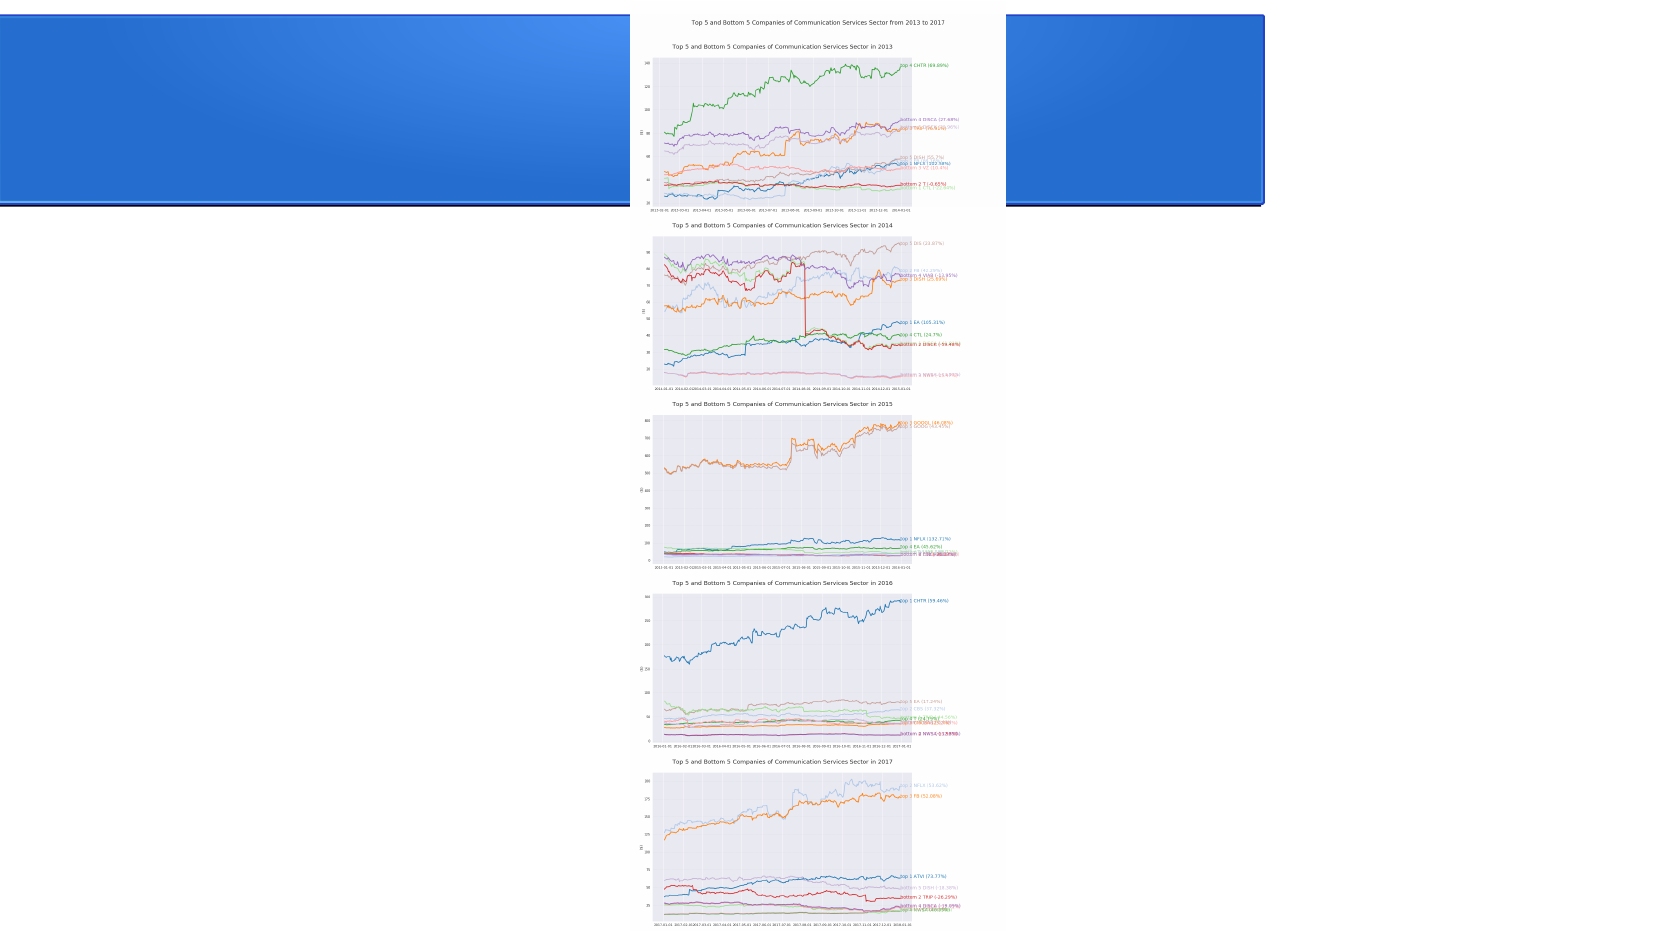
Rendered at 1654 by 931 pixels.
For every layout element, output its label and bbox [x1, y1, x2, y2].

picture [630, 1, 1006, 931]
